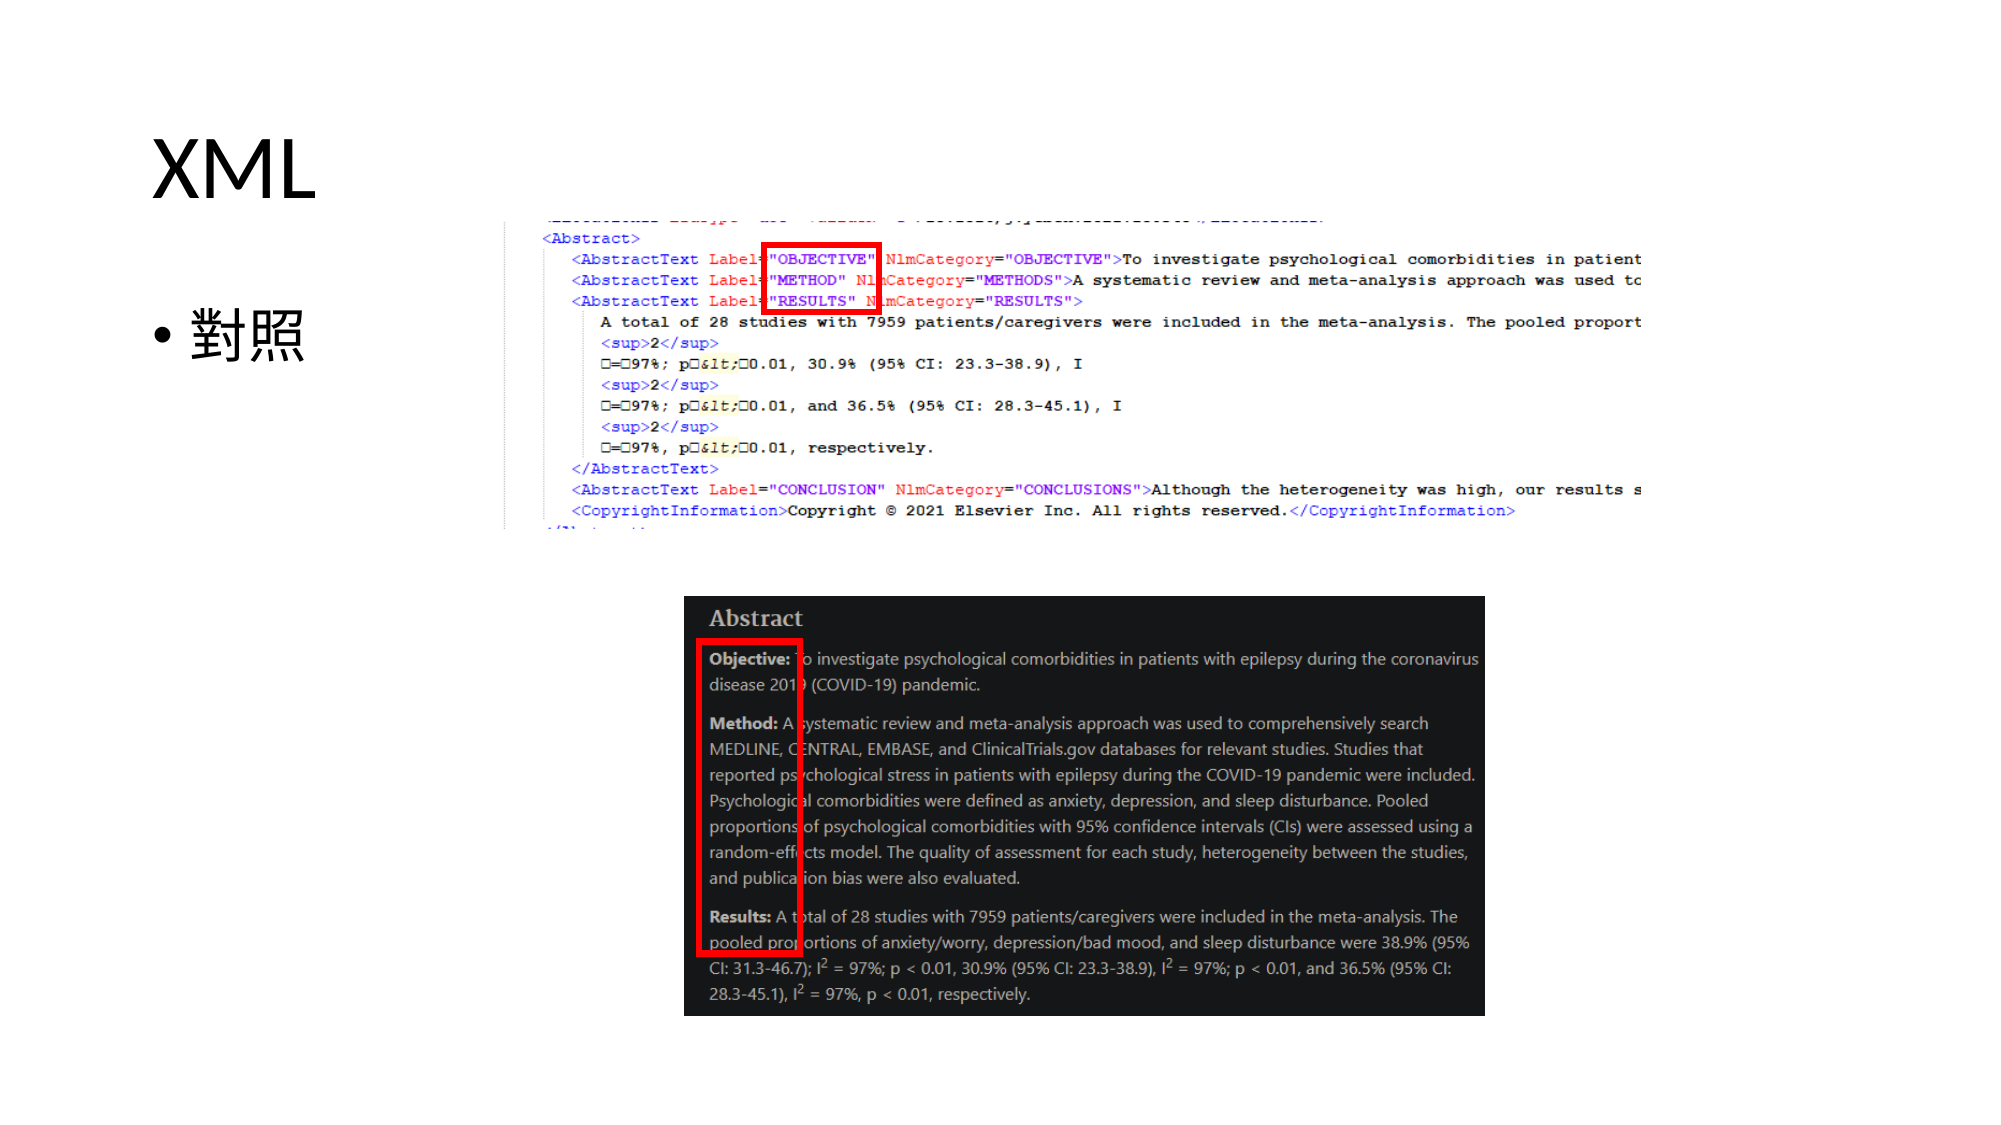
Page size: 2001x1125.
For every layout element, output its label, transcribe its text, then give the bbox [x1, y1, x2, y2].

picture [684, 596, 1485, 1016]
list 對照 [137, 299, 1863, 1014]
picture [472, 221, 1641, 529]
title XML [137, 59, 1863, 278]
